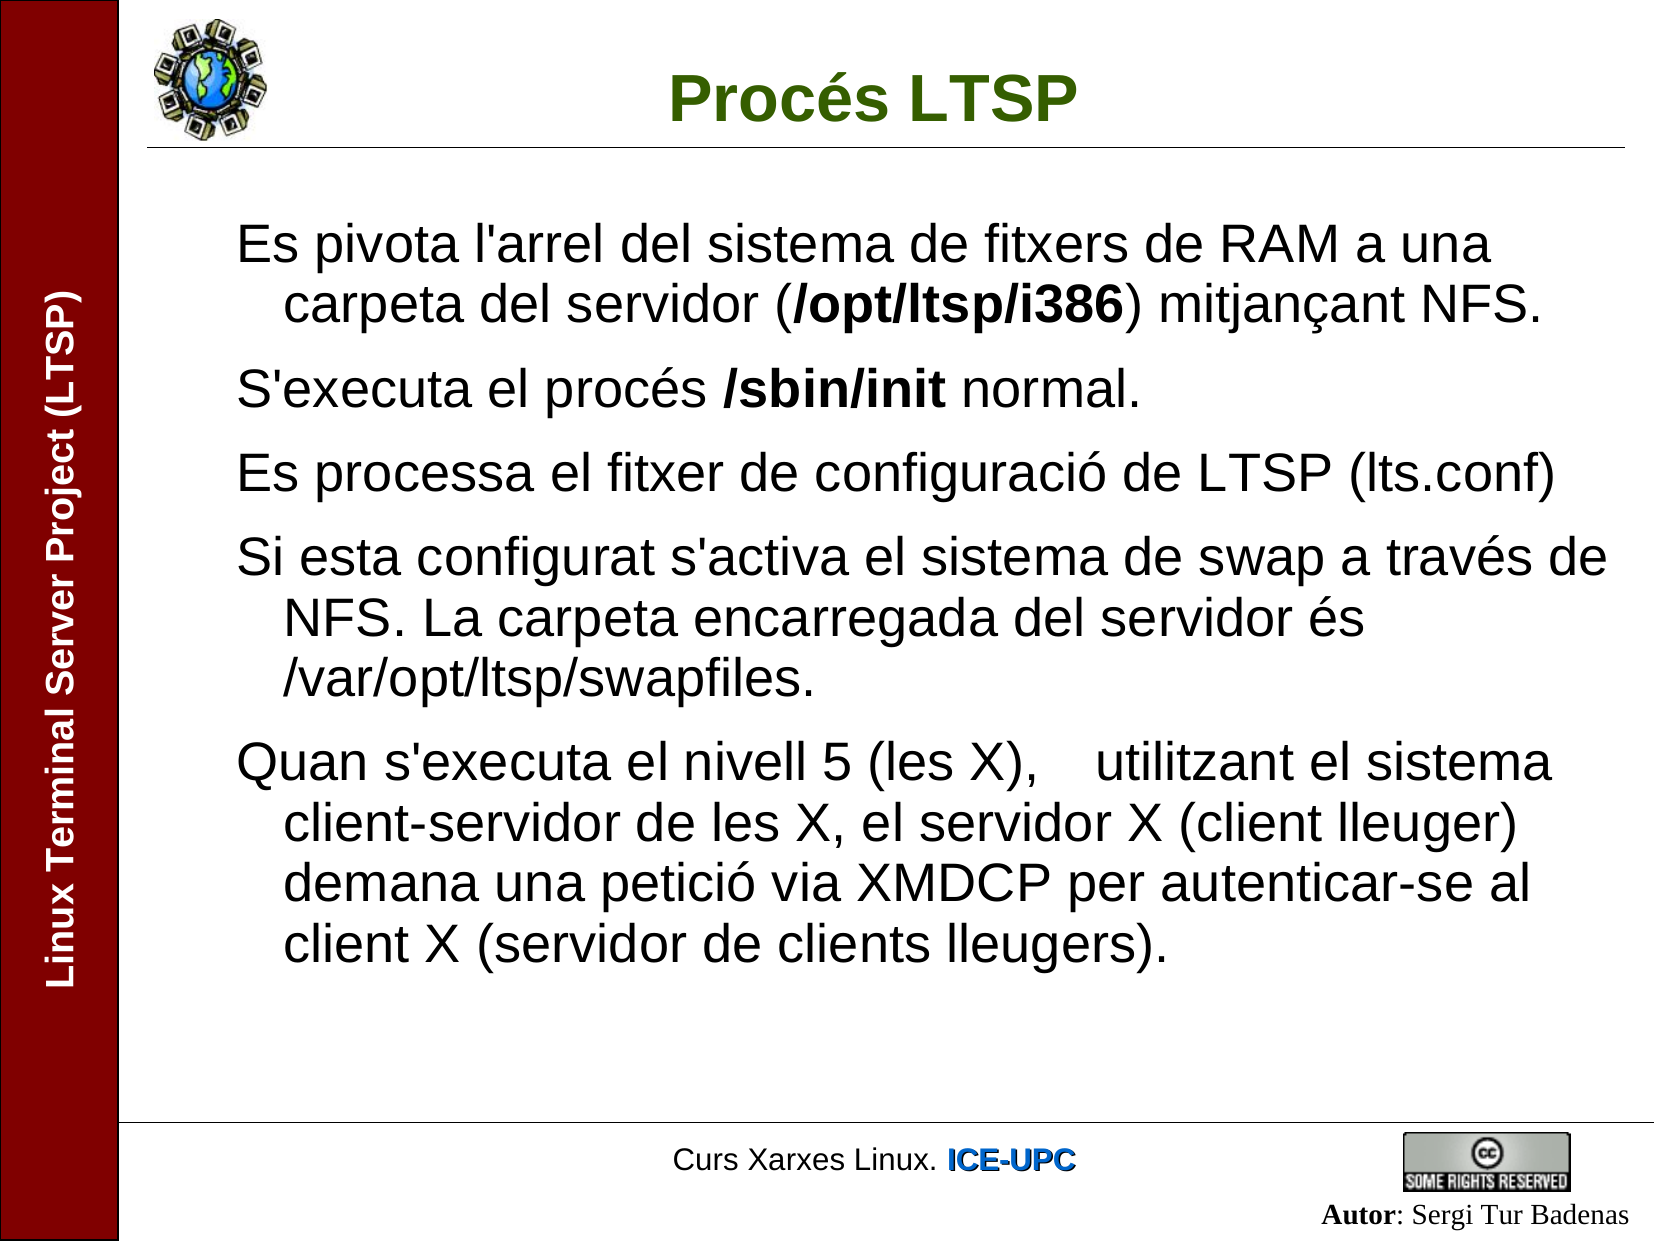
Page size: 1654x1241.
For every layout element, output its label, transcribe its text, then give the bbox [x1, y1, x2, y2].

list Es pivota l'arrel del sistema de fitxers de RAM a una carpeta del servidor (/opt/ltsp/i386) mitjançant NFS. S'executa el procés /sbin/init normal. Es processa el fitxer de configuració de LTSP (lts.conf) Si esta configurat s'activa el sistema de swap a través de NFS. La carpeta encarregada del servidor és /var/opt/ltsp/swapfiles. Quan s'executa el nivell 5 (les X), utilitzant el sistema client-servidor de les X, el servidor X (client lleuger) demana una petició via XMDCP per autenticar-se al client X (servidor de clients lleugers). [141, 213, 1630, 1064]
picture [154, 19, 268, 49]
picture [1403, 1132, 1571, 1192]
title Procés LTSP [129, 49, 1619, 148]
